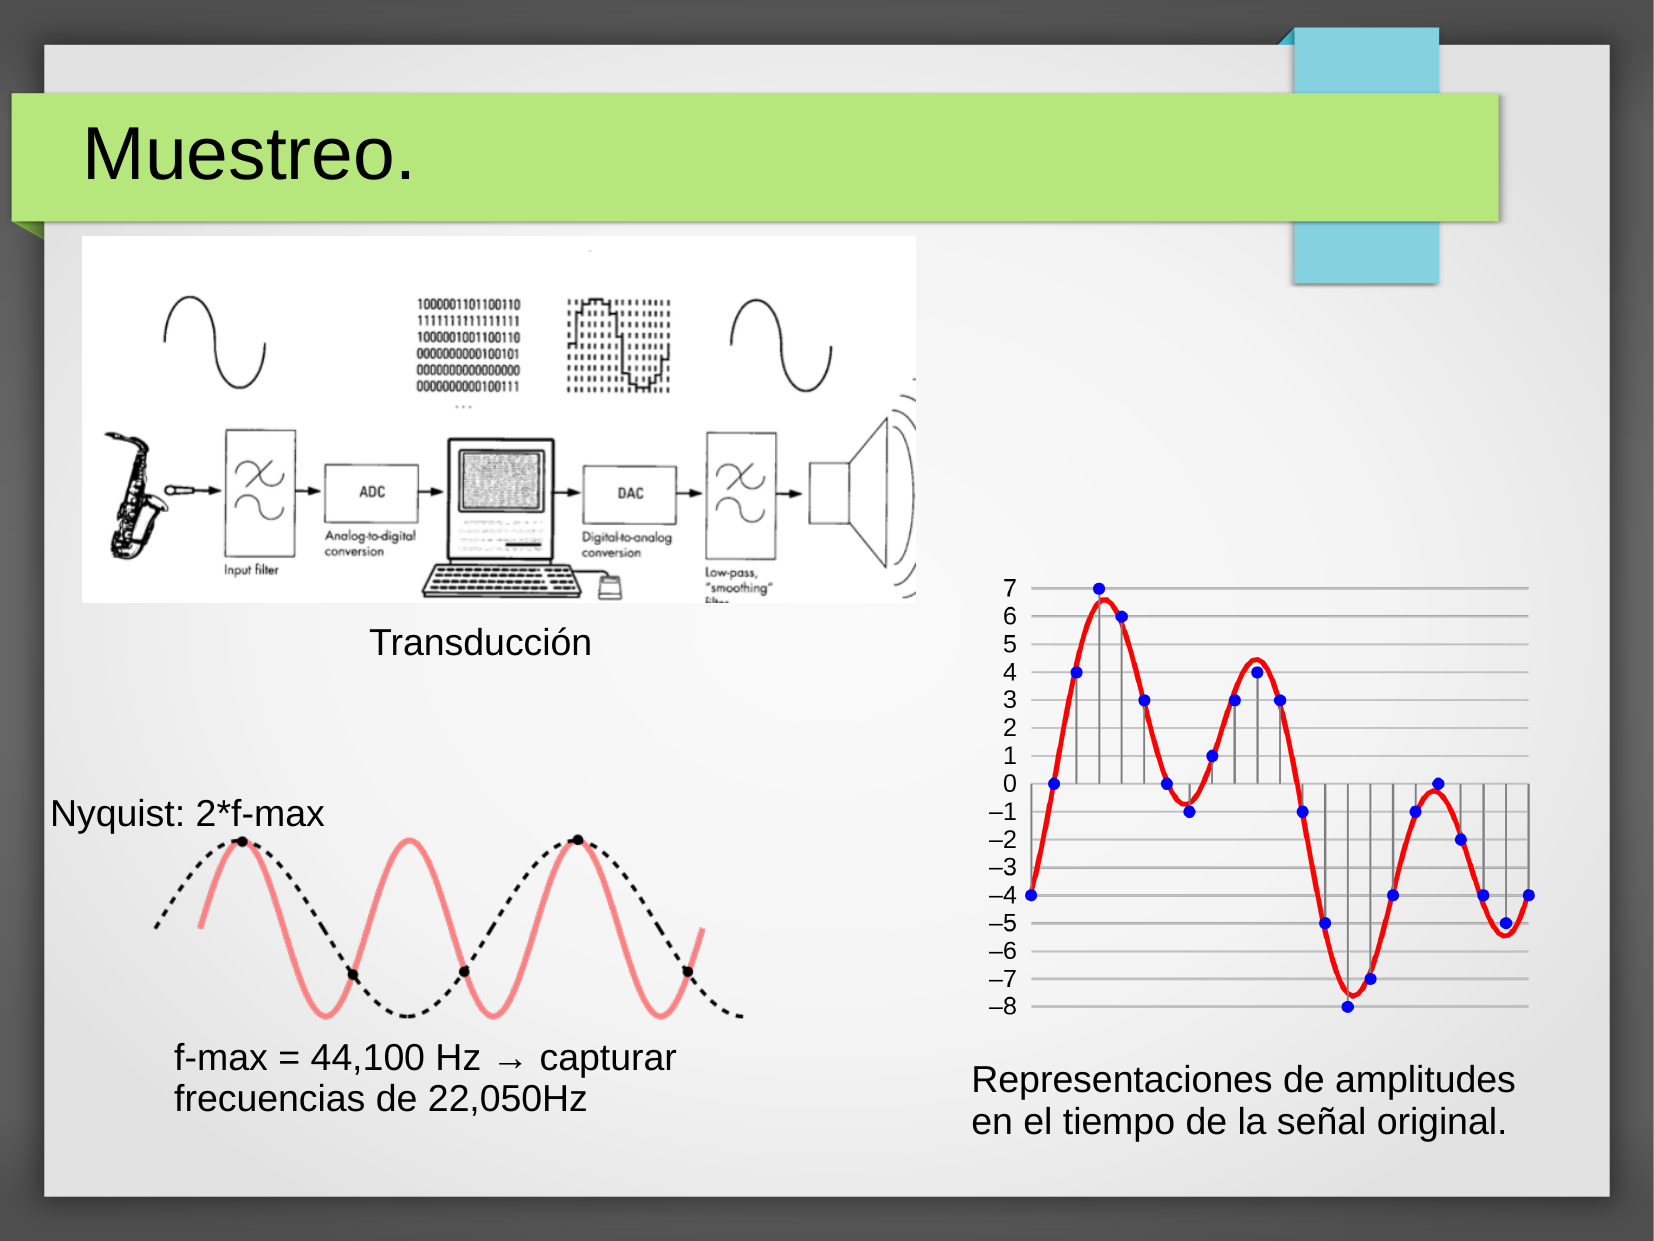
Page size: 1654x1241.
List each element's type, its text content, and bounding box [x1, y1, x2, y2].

text_box f-max = 44,100 Hz → capturar frecuencias de 22,050Hz [159, 1028, 833, 1170]
text_box Nyquist: 2*f-max [35, 785, 851, 843]
title Muestreo. [82, 94, 1264, 213]
text_box Transducción [354, 614, 668, 691]
text_box Representaciones de amplitudes en el tiempo de la señal original. [956, 1051, 1548, 1150]
picture [0, 0, 1654, 1241]
